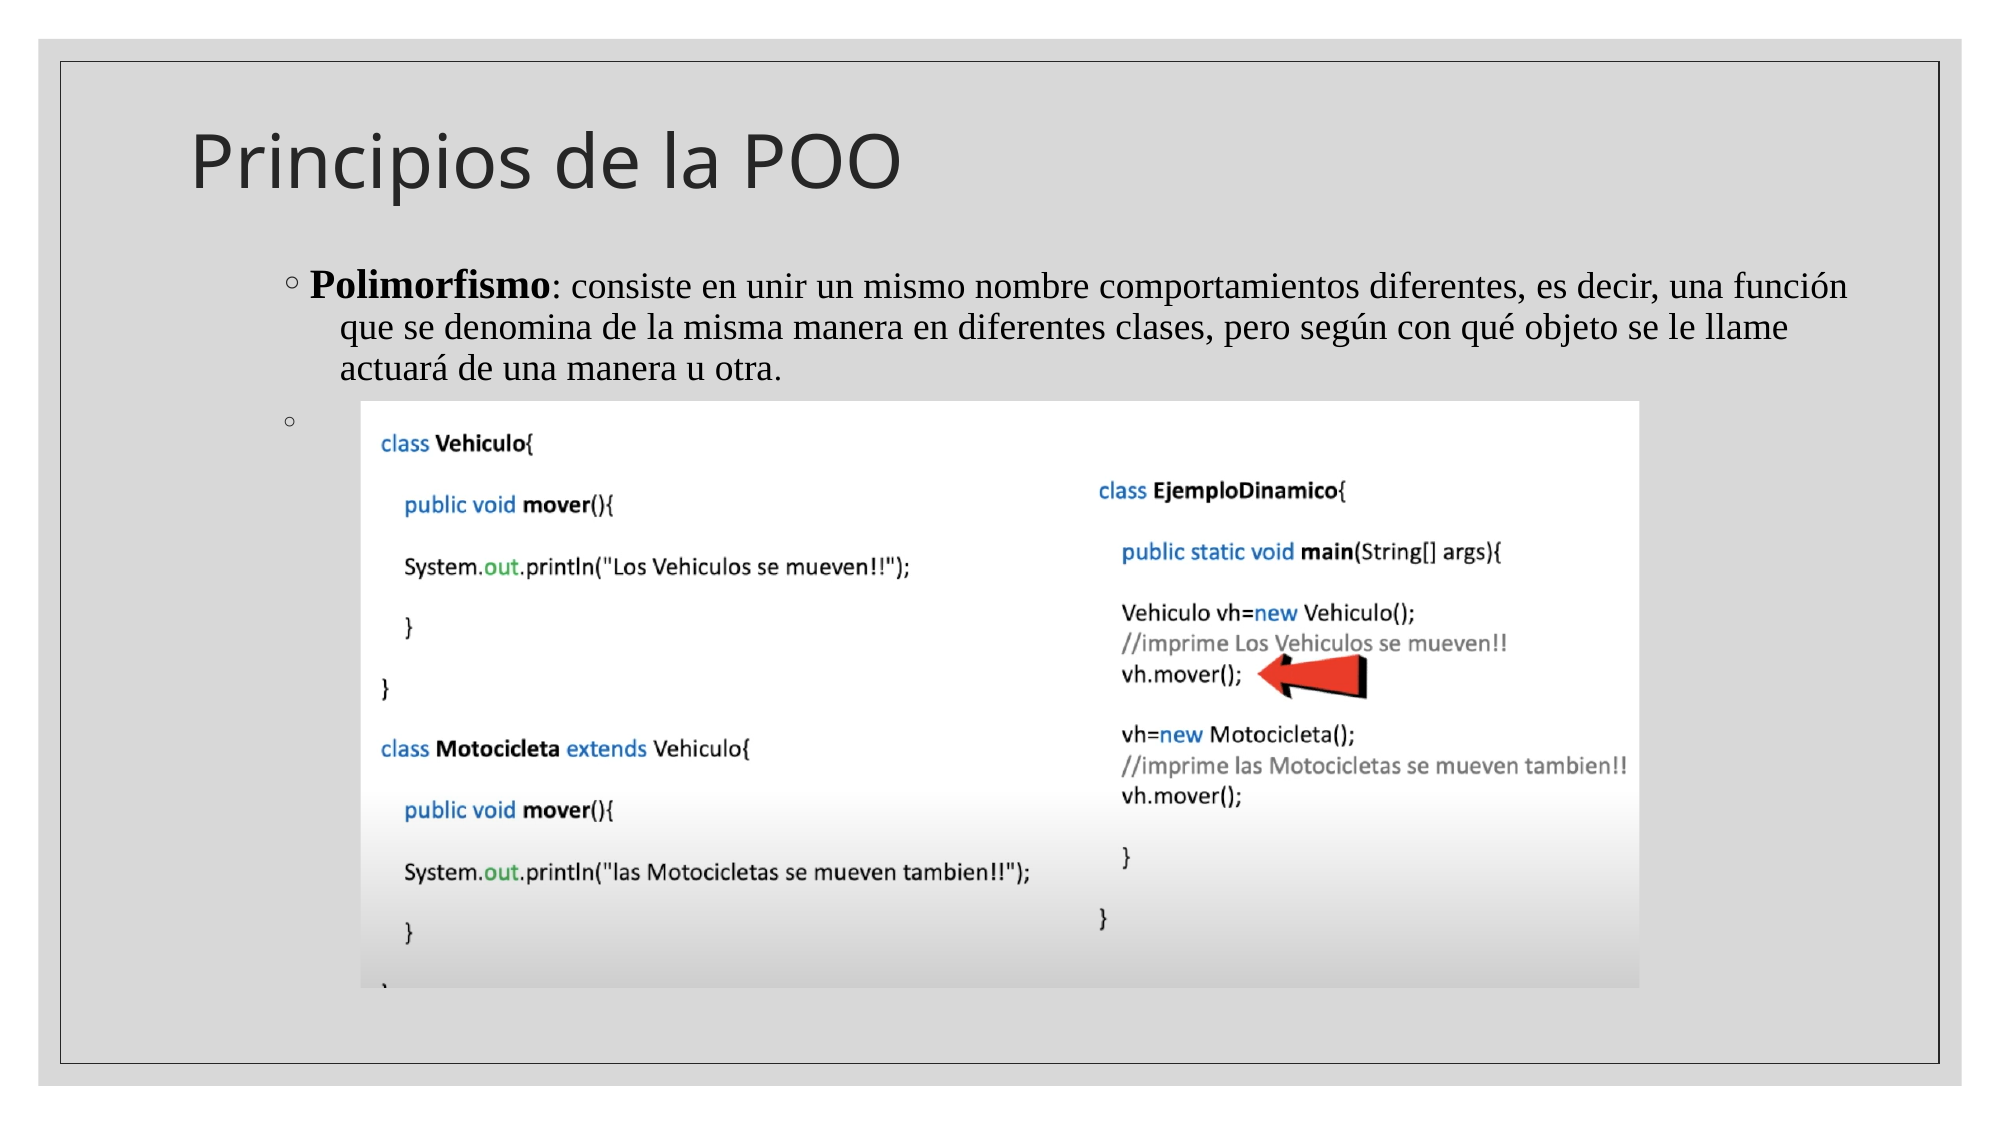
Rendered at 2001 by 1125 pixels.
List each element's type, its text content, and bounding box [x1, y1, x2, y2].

picture [360, 401, 1640, 988]
list Polimorfismo: consiste en unir un mismo nombre comportamientos diferentes, es decir, una función que se denomina de la misma manera en diferentes clases, pero según con qué objeto se le llame actuará de una manera u otra. [174, 254, 1880, 988]
title Principios de la POO [174, 105, 1825, 224]
